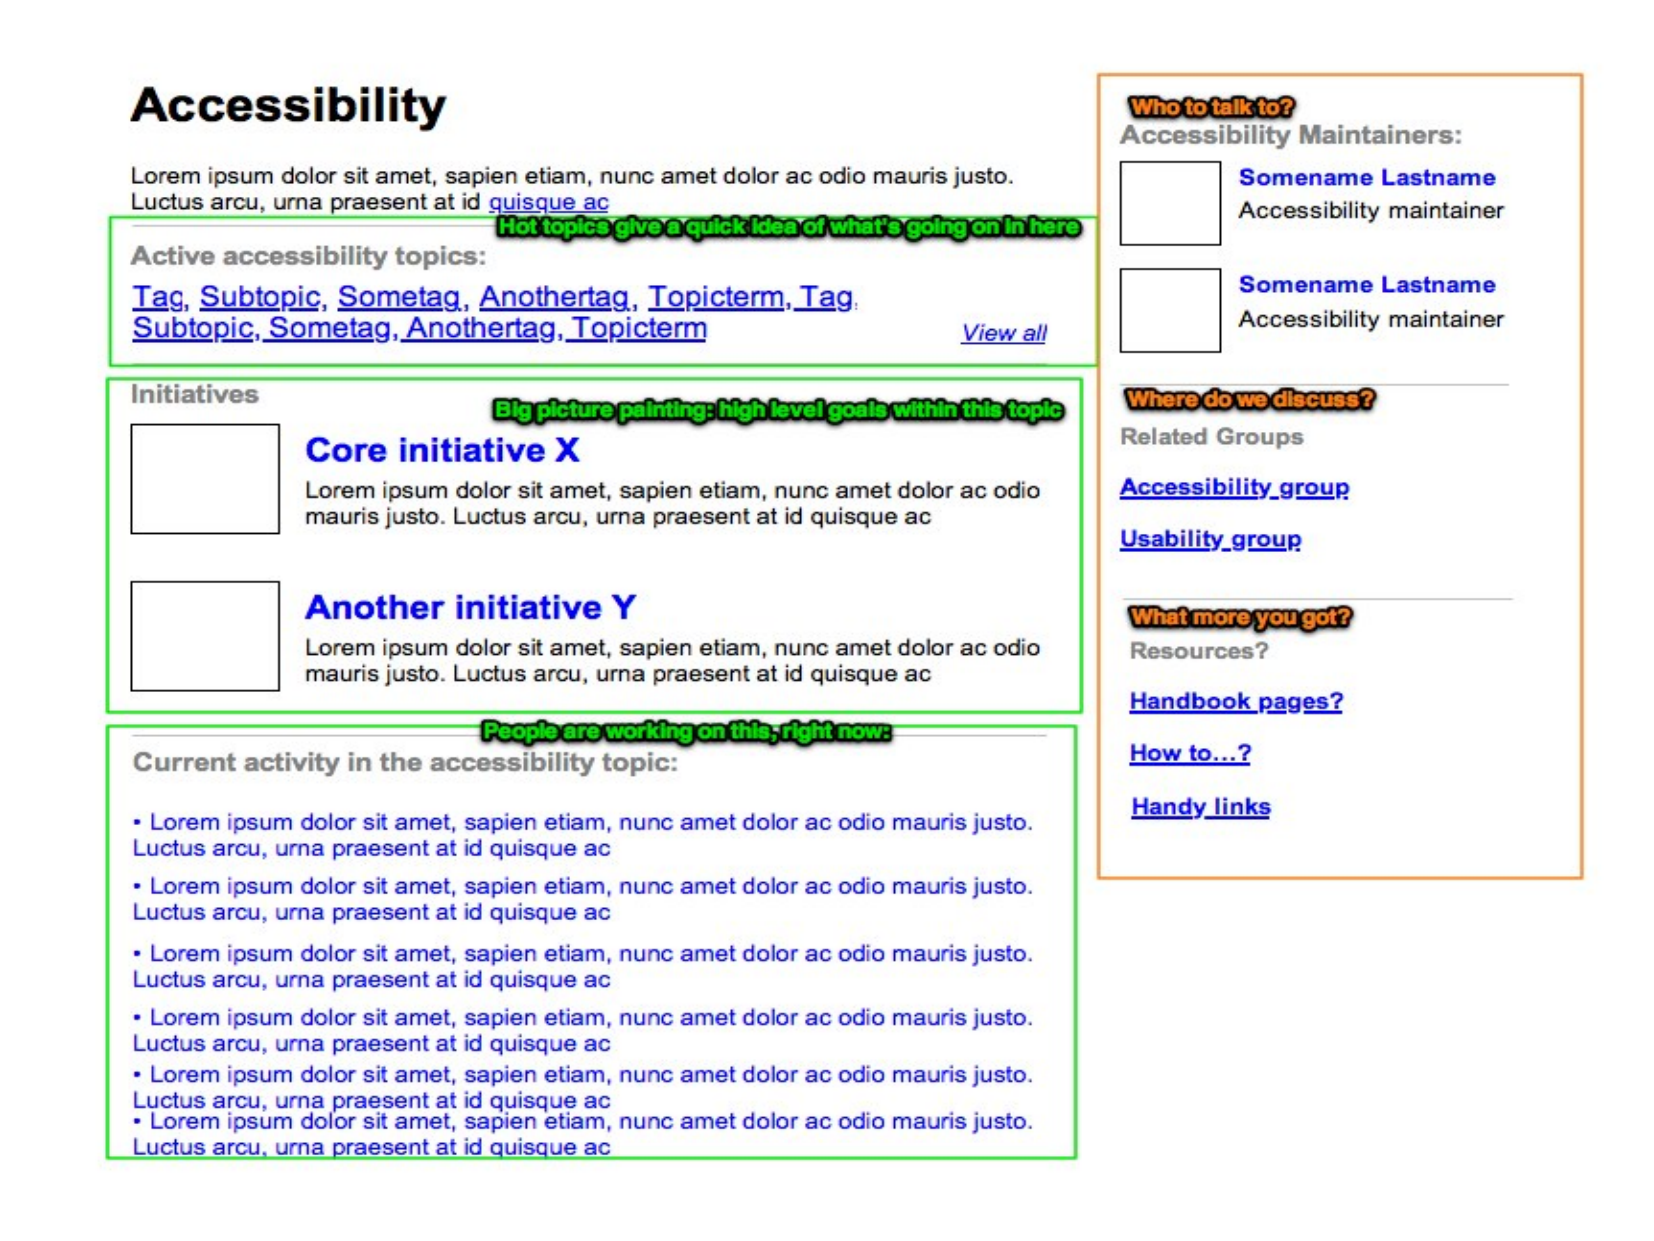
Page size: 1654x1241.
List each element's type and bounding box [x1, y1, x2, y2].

picture [37, 37, 1613, 1201]
